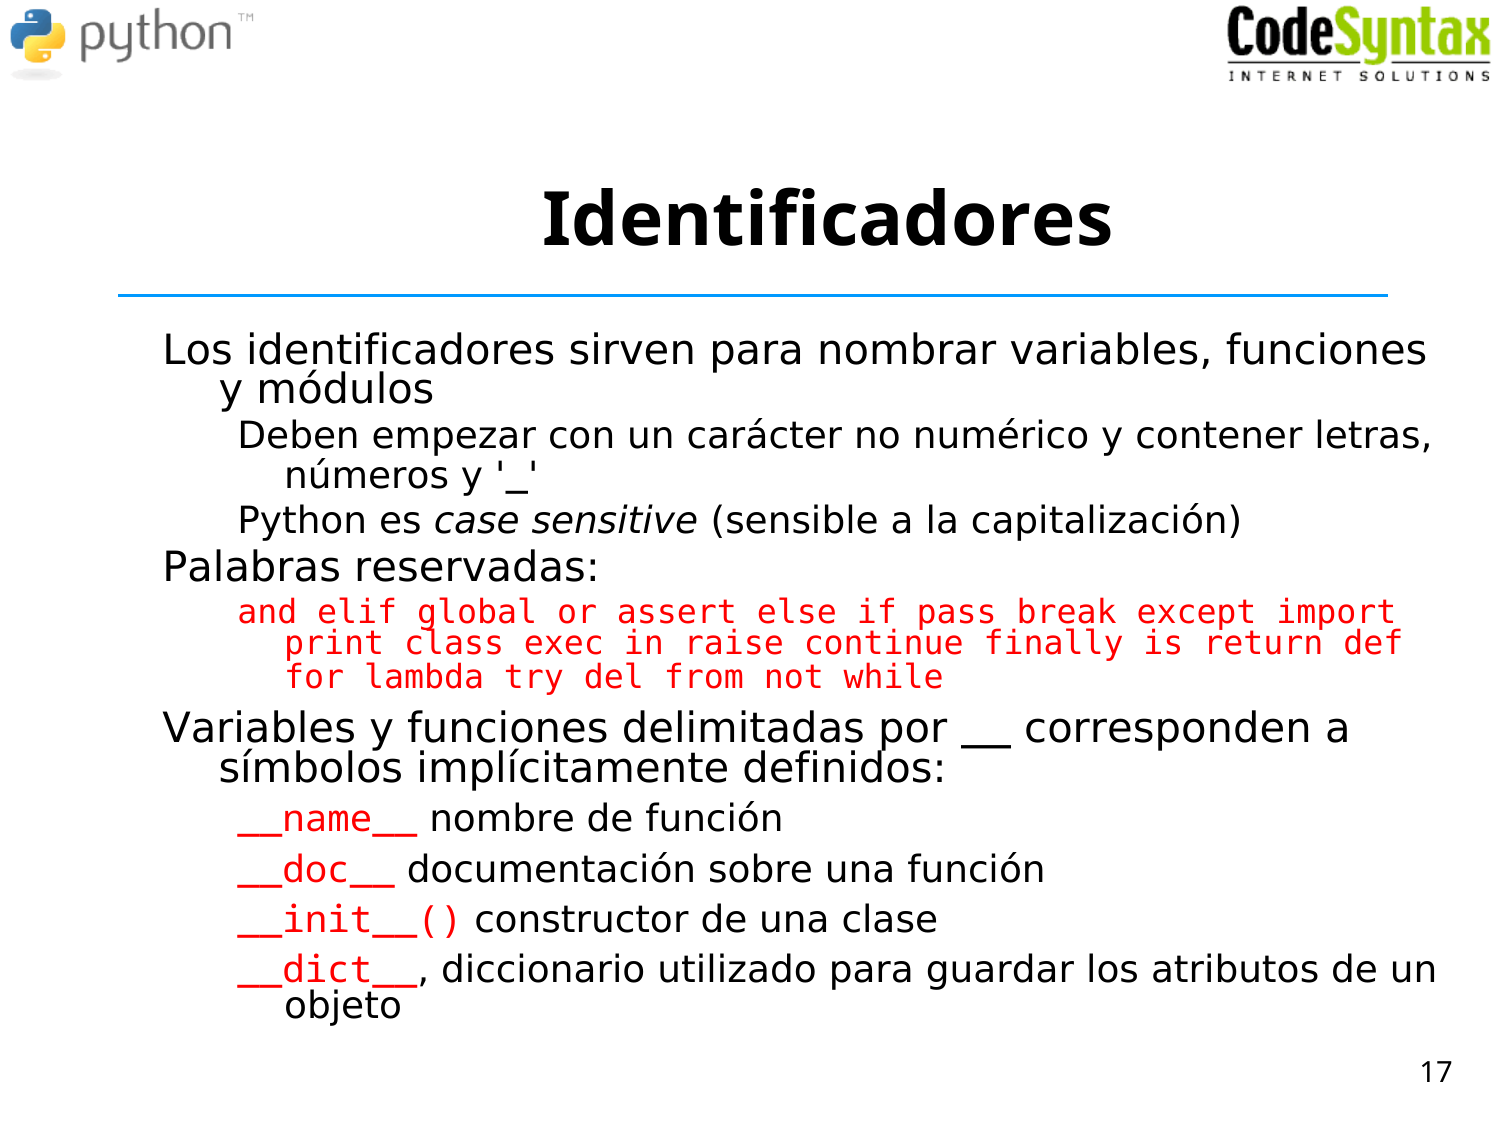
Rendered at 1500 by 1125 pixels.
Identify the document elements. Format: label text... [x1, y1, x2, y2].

picture [0, 0, 286, 92]
list Los identificadores sirven para nombrar variables, funciones y módulos Deben empezar con un carácter no numérico y contener letras, números y '_' Python es case sensitive (sensible a la capitalización) Palabras reservadas: and elif global or assert else if pass break except import print class exec in raise continue finally is return def for lambda try del from not while Variables y funciones delimitadas por __ corresponden a símbolos implícitamente definidos: __name__ nombre de función __doc__ documentación sobre una función __init__() constructor de una clase __dict__, diccionario utilizado para guardar los atributos de un objeto [147, 326, 1469, 1106]
title Identificadores [188, 35, 1468, 276]
picture [1226, 5, 1500, 83]
